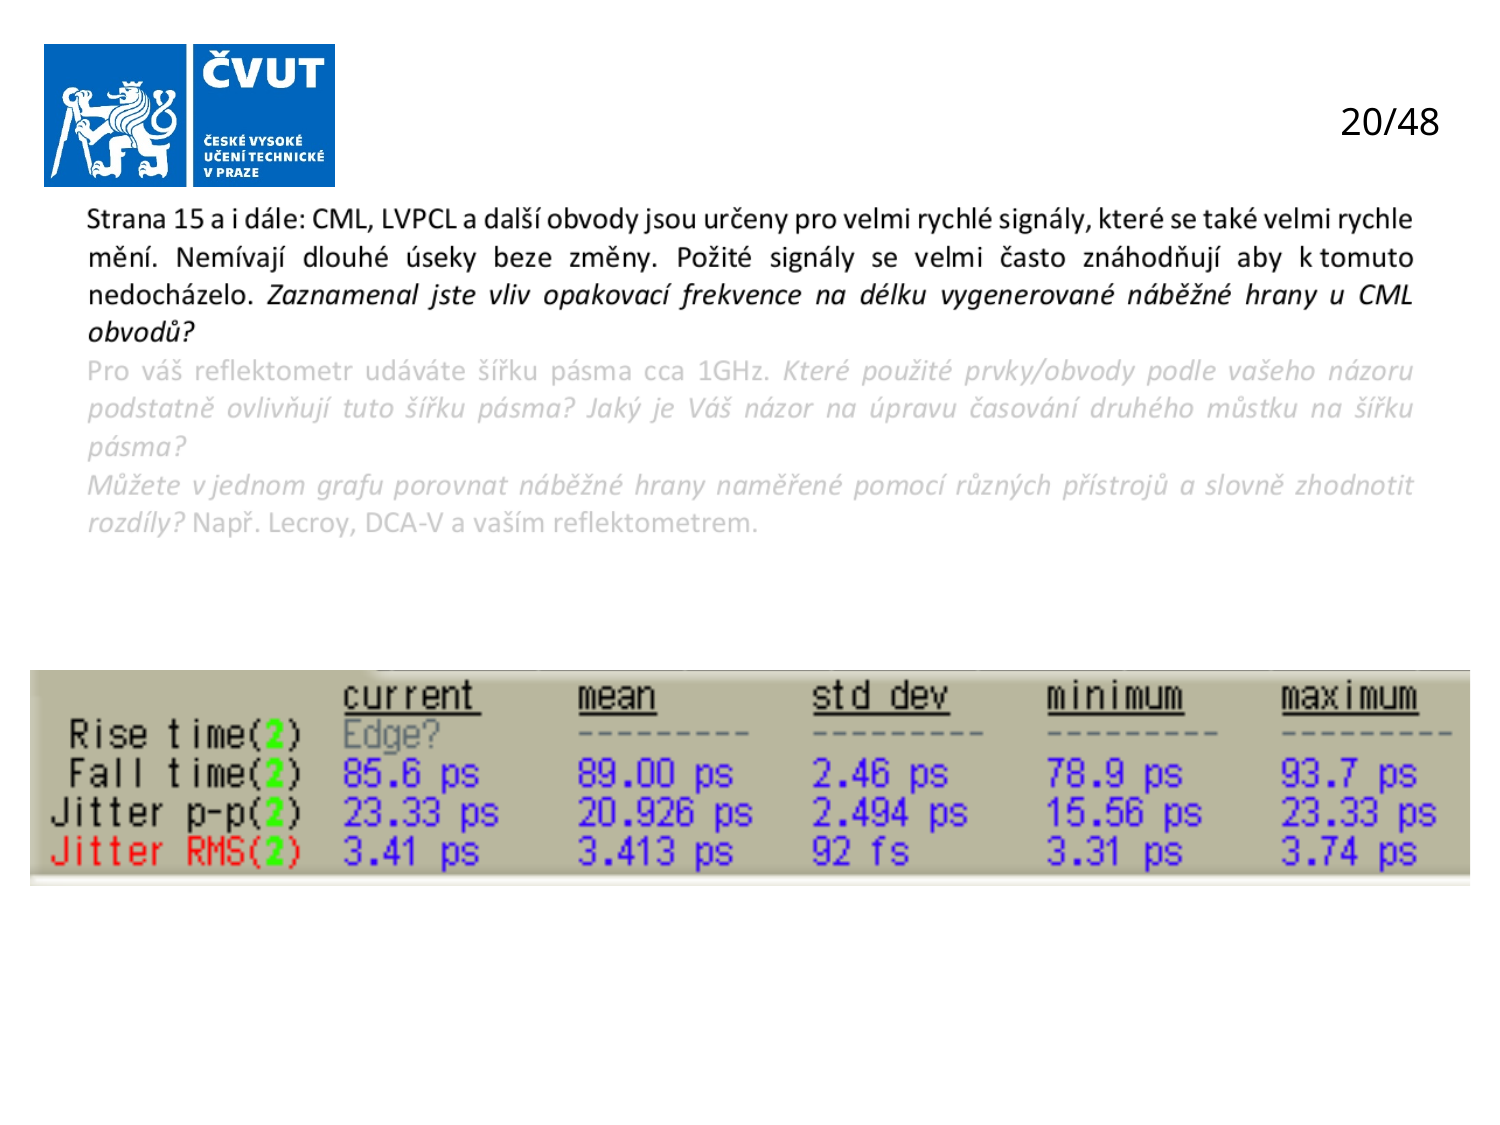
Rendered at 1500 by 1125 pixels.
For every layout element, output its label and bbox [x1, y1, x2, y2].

text_box [15, 344, 1486, 545]
picture [75, 198, 1426, 344]
picture [30, 670, 1471, 886]
picture [44, 44, 335, 187]
